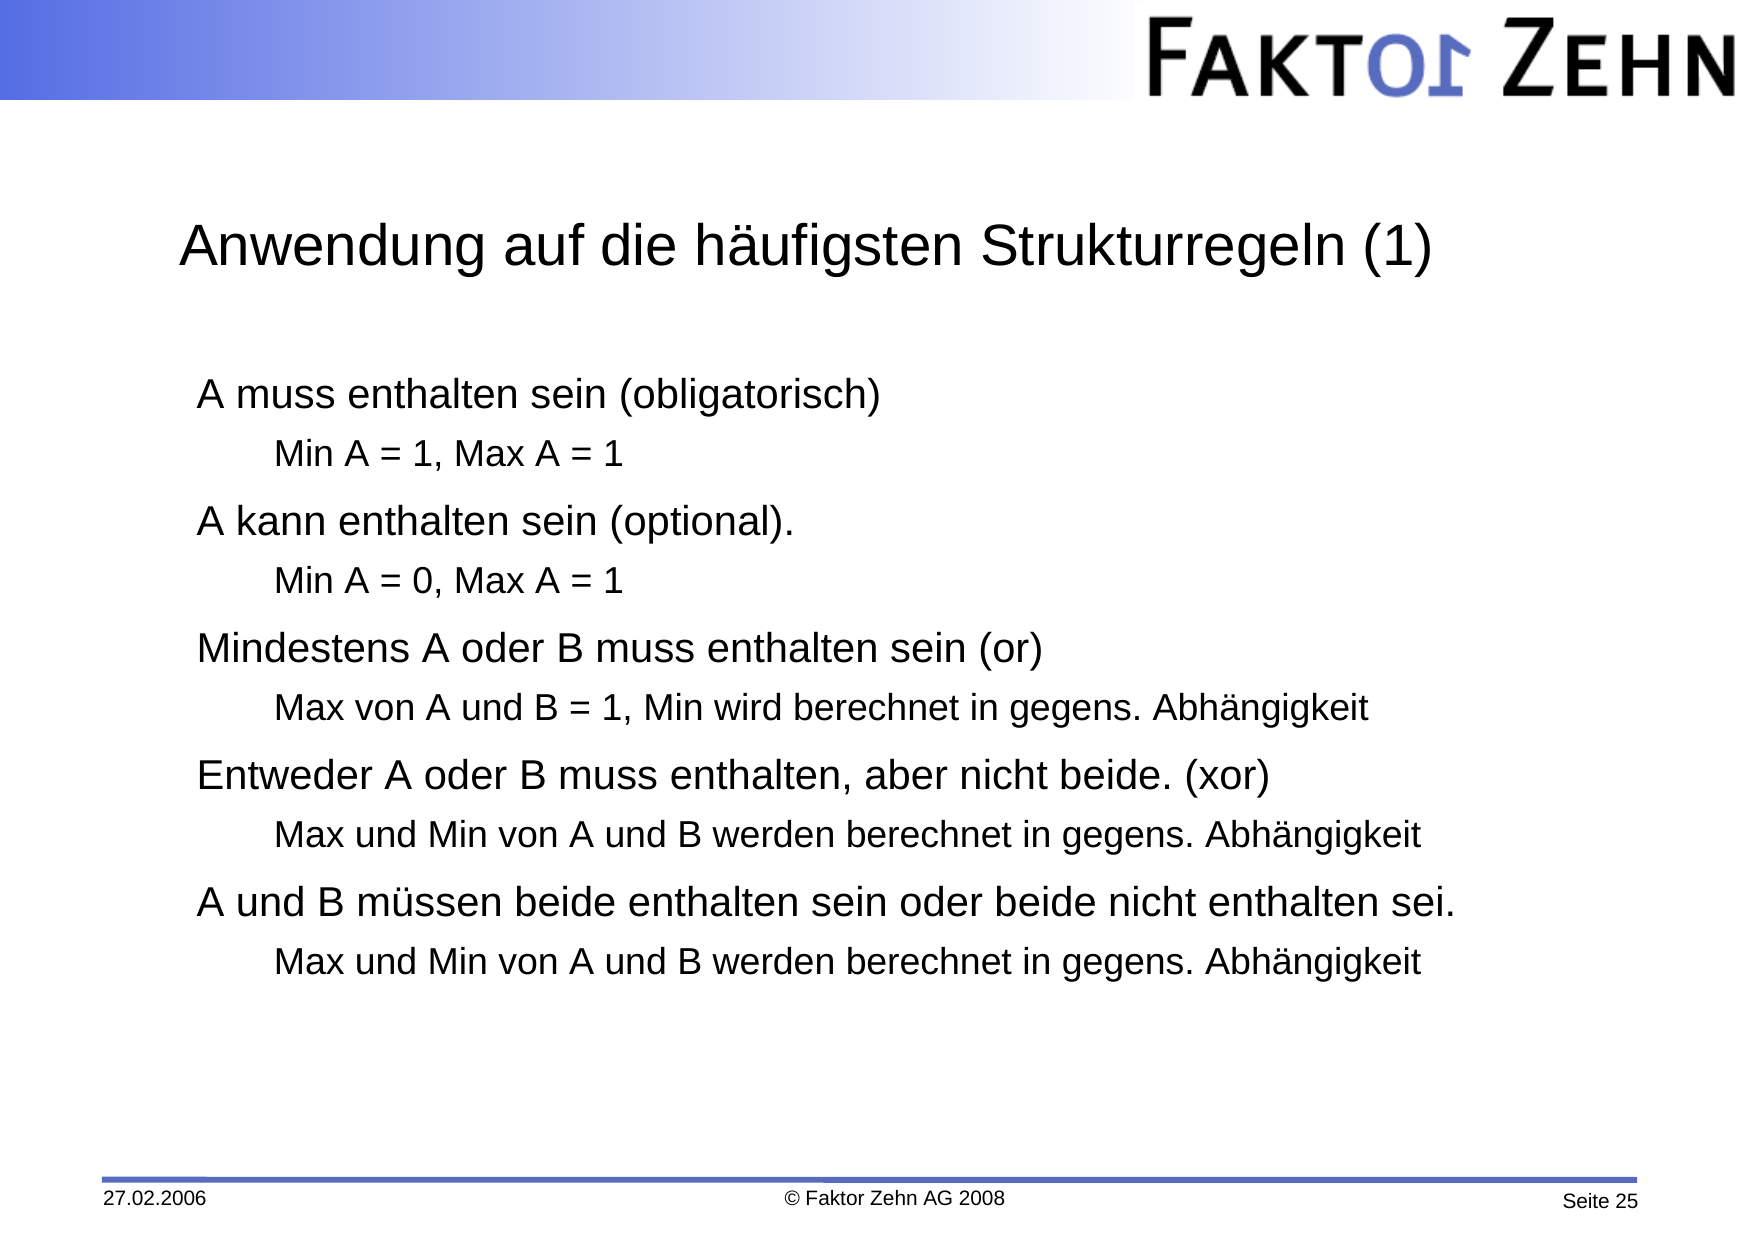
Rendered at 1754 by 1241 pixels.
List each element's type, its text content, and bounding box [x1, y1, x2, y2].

picture [1133, 2, 1749, 105]
title Anwendung auf die häufigsten Strukturregeln (1) [179, 142, 1576, 349]
list A muss enthalten sein (obligatorisch) Min A = 1, Max A = 1 A kann enthalten sein (optional). Min A = 0, Max A = 1 Mindestens A oder B muss enthalten sein (or) Max von A und B = 1, Min wird berechnet in gegens. Abhängigkeit Entweder A oder B muss enthalten, aber nicht beide. (xor) Max und Min von A und B werden berechnet in gegens. Abhängigkeit A und B müssen beide enthalten sein oder beide nicht enthalten sei. Max und Min von A und B werden berechnet in gegens. Abhängigkeit [179, 371, 1576, 1078]
